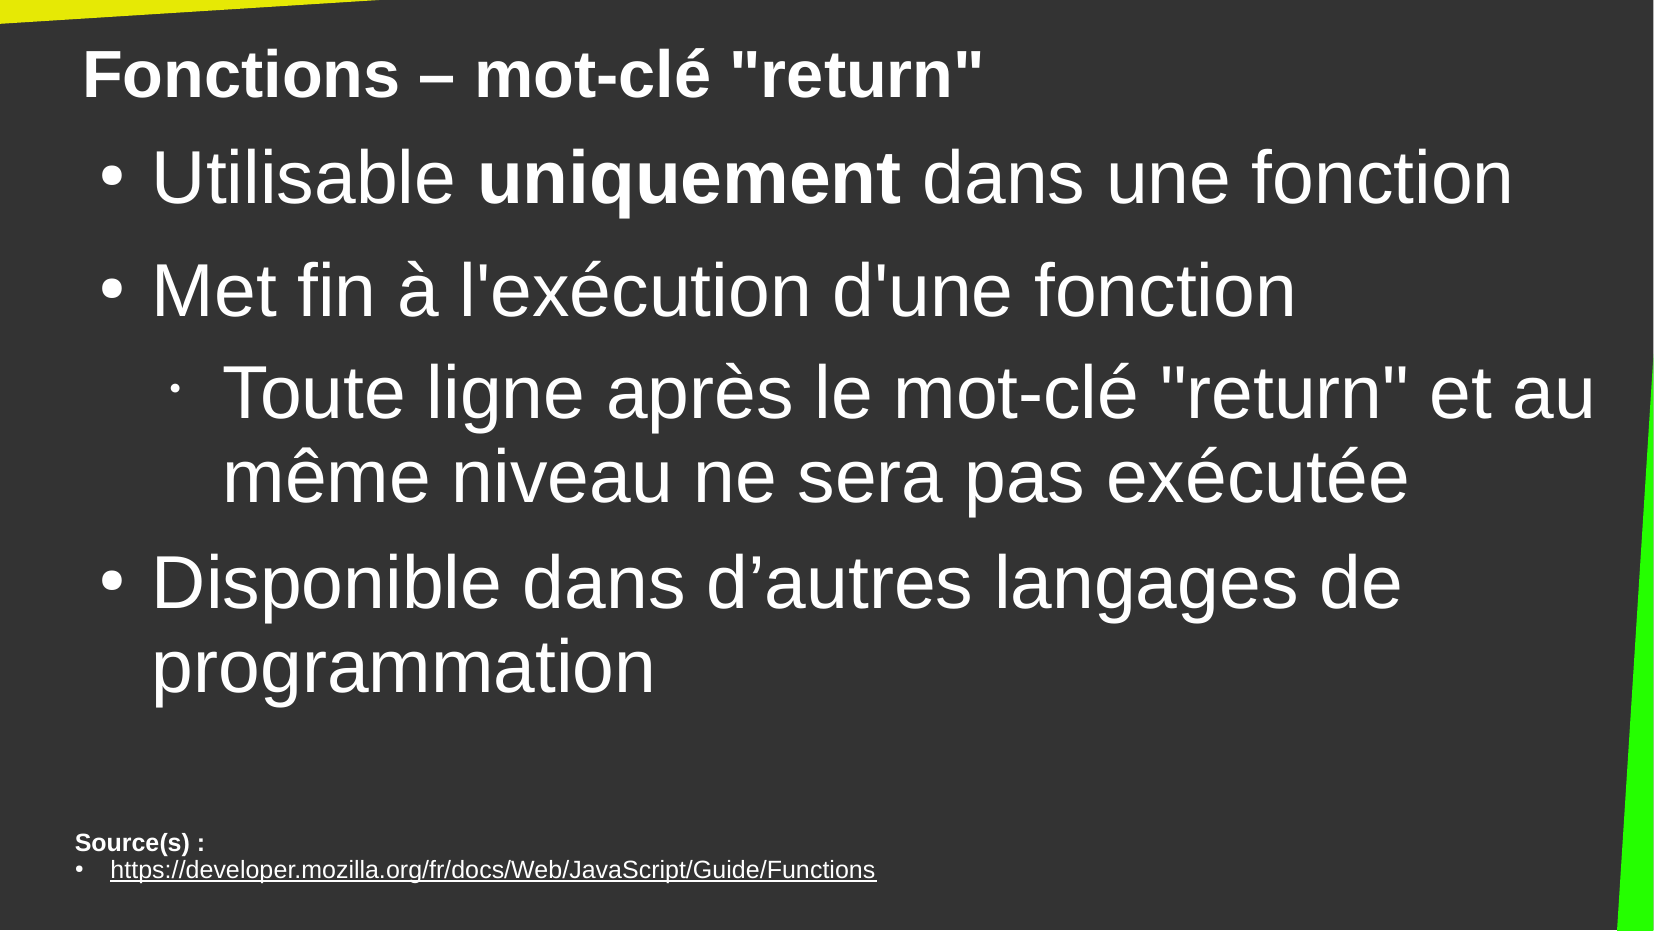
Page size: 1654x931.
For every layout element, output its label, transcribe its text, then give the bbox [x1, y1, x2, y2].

text_box Source(s) : https://developer.mozilla.org/fr/docs/Web/JavaScript/Guide/Functions [60, 820, 1583, 892]
title Fonctions – mot-clé "return" [82, 37, 1571, 114]
text_box [0, 0, 380, 24]
text_box [1617, 345, 1654, 931]
list Utilisable uniquement dans une fonction Met fin à l'exécution d'une fonction Toute ligne après le mot-clé "return" et au même niveau ne sera pas exécutée Disponible dans d’autres langages de programmation [80, 135, 1620, 733]
